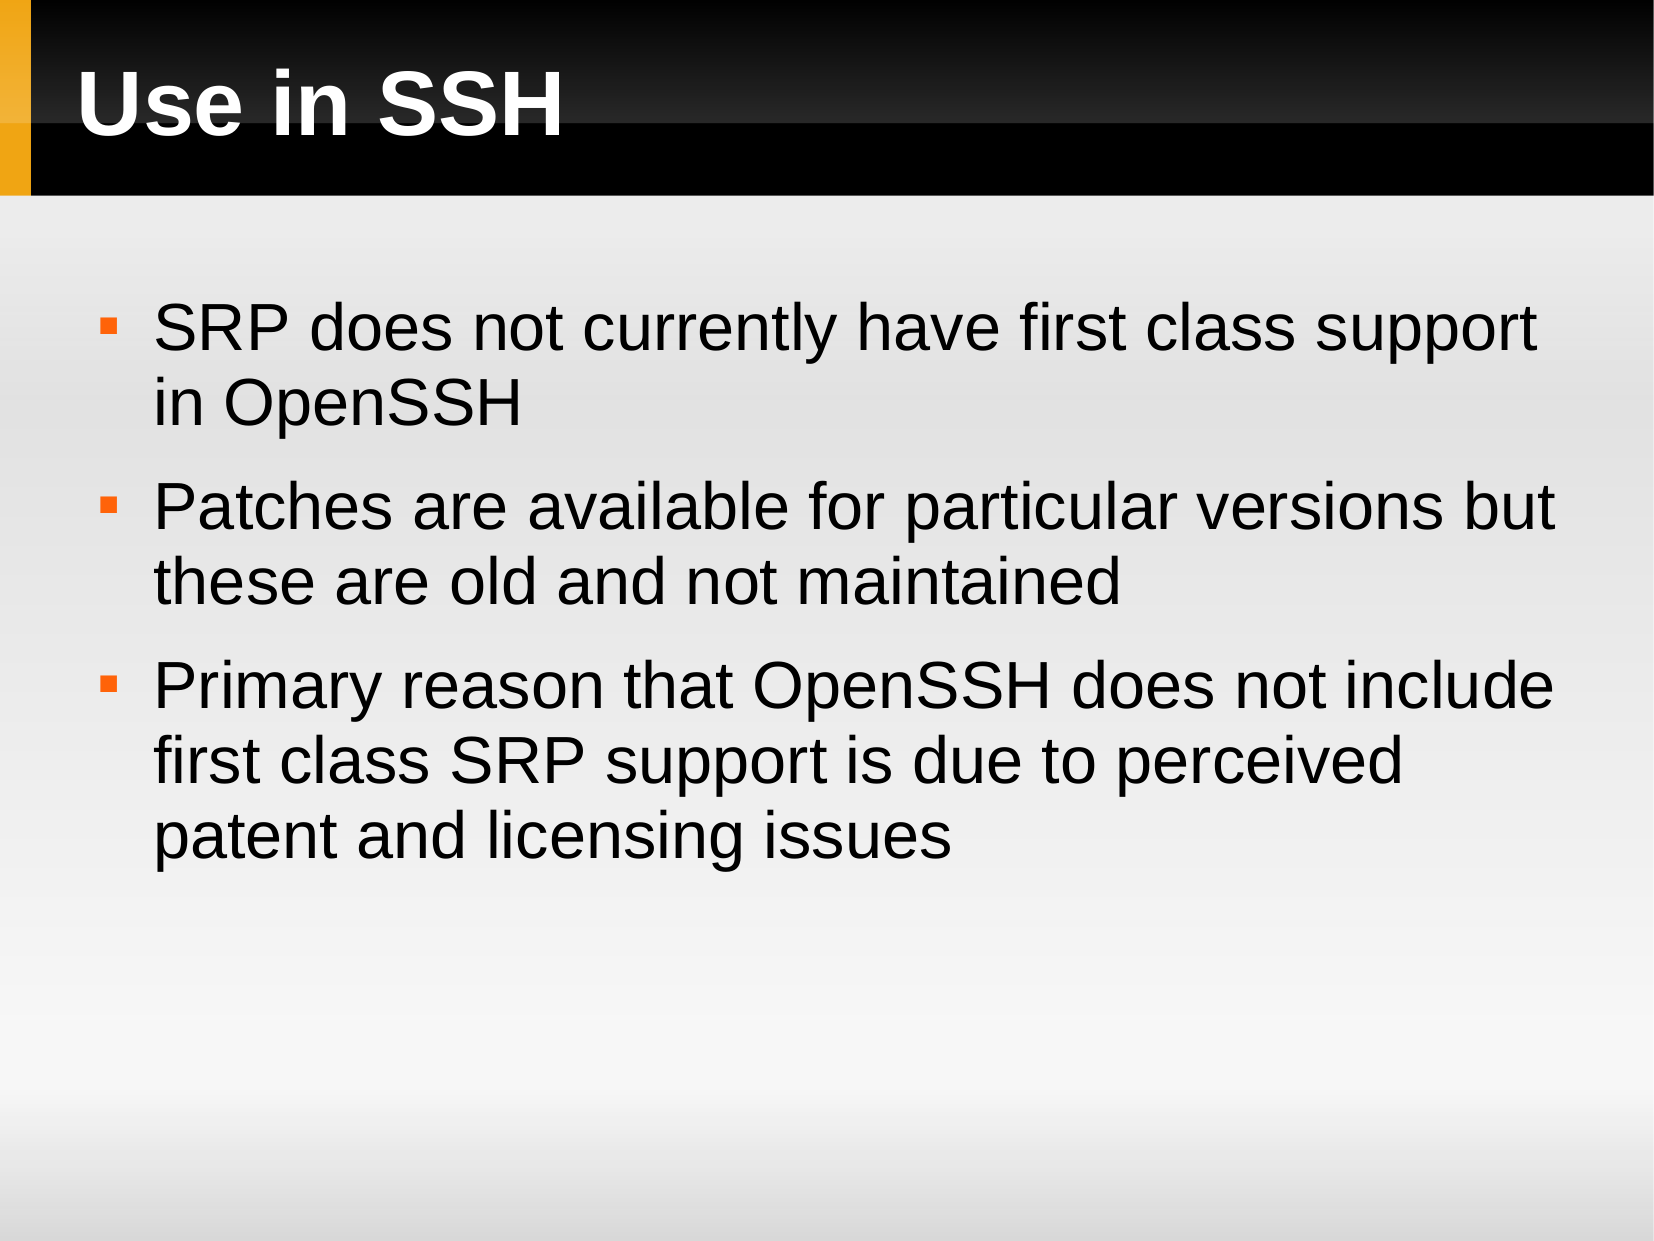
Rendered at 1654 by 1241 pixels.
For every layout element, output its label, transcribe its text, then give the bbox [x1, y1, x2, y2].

picture [0, 0, 1654, 1241]
title Use in SSH [76, 0, 1565, 208]
list SRP does not currently have first class support in OpenSSH Patches are available for particular versions but these are old and not maintained Primary reason that OpenSSH does not include first class SRP support is due to perceived patent and licensing issues [82, 290, 1571, 1109]
